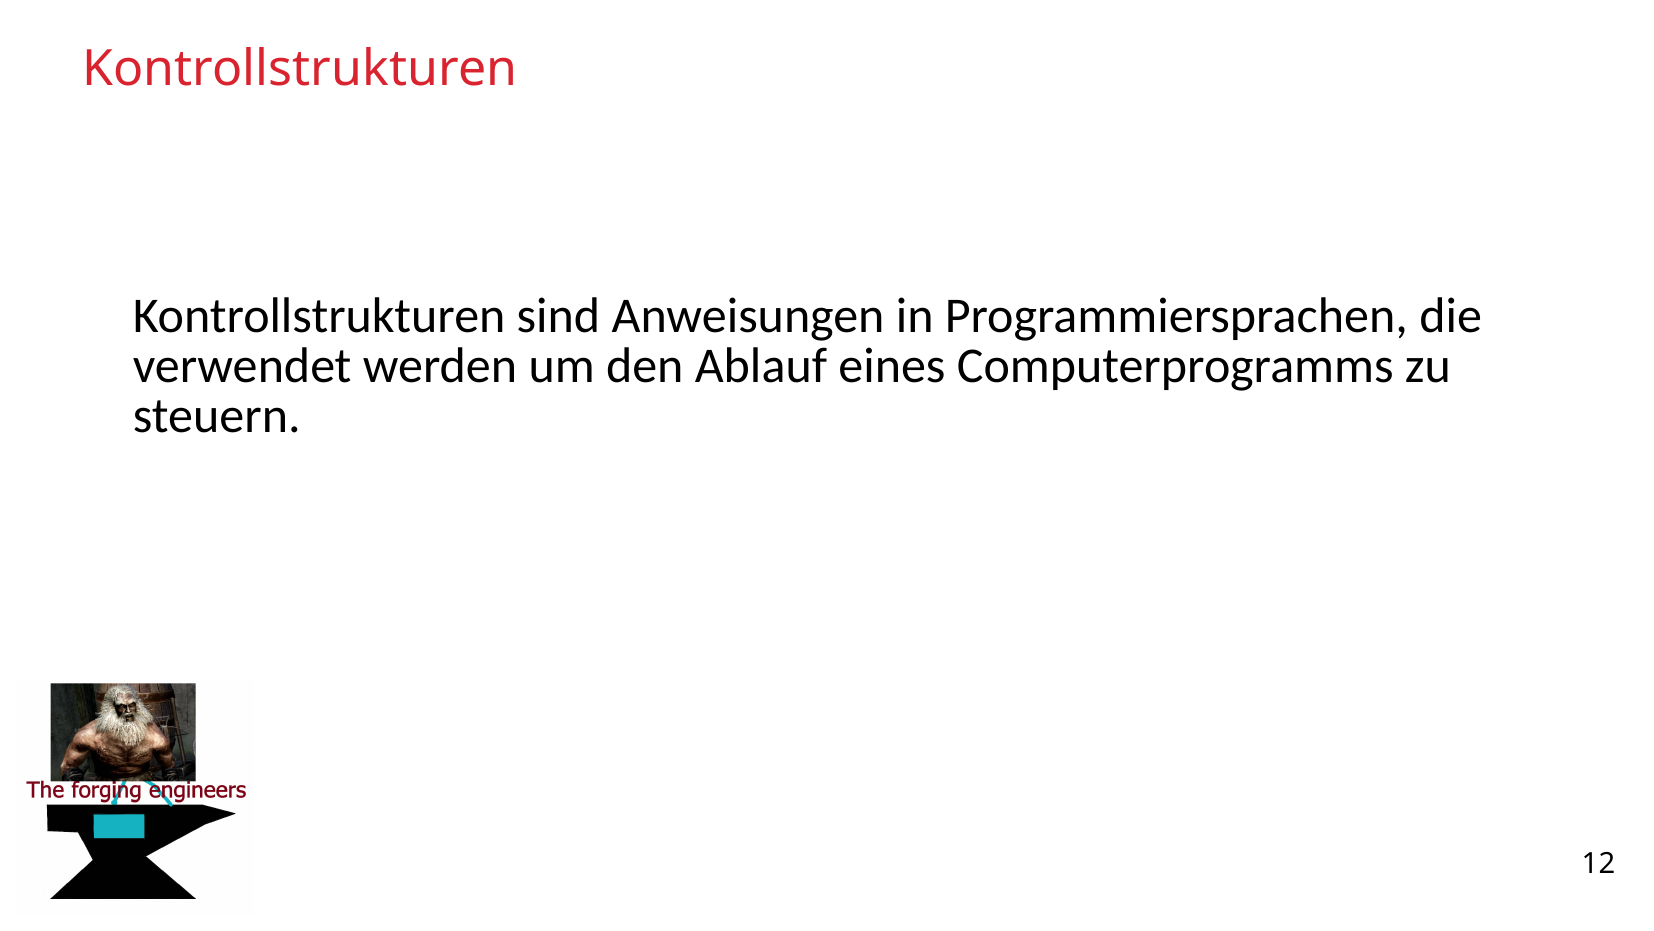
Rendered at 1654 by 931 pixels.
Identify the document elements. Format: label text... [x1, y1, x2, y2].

picture [17, 679, 254, 916]
text_box Kontrollstrukturen sind Anweisungen in Programmiersprachen, die verwendet werden um den Ablauf eines Computerprogramms zu steuern. [118, 287, 1571, 488]
title Kontrollstrukturen [82, 37, 1571, 95]
